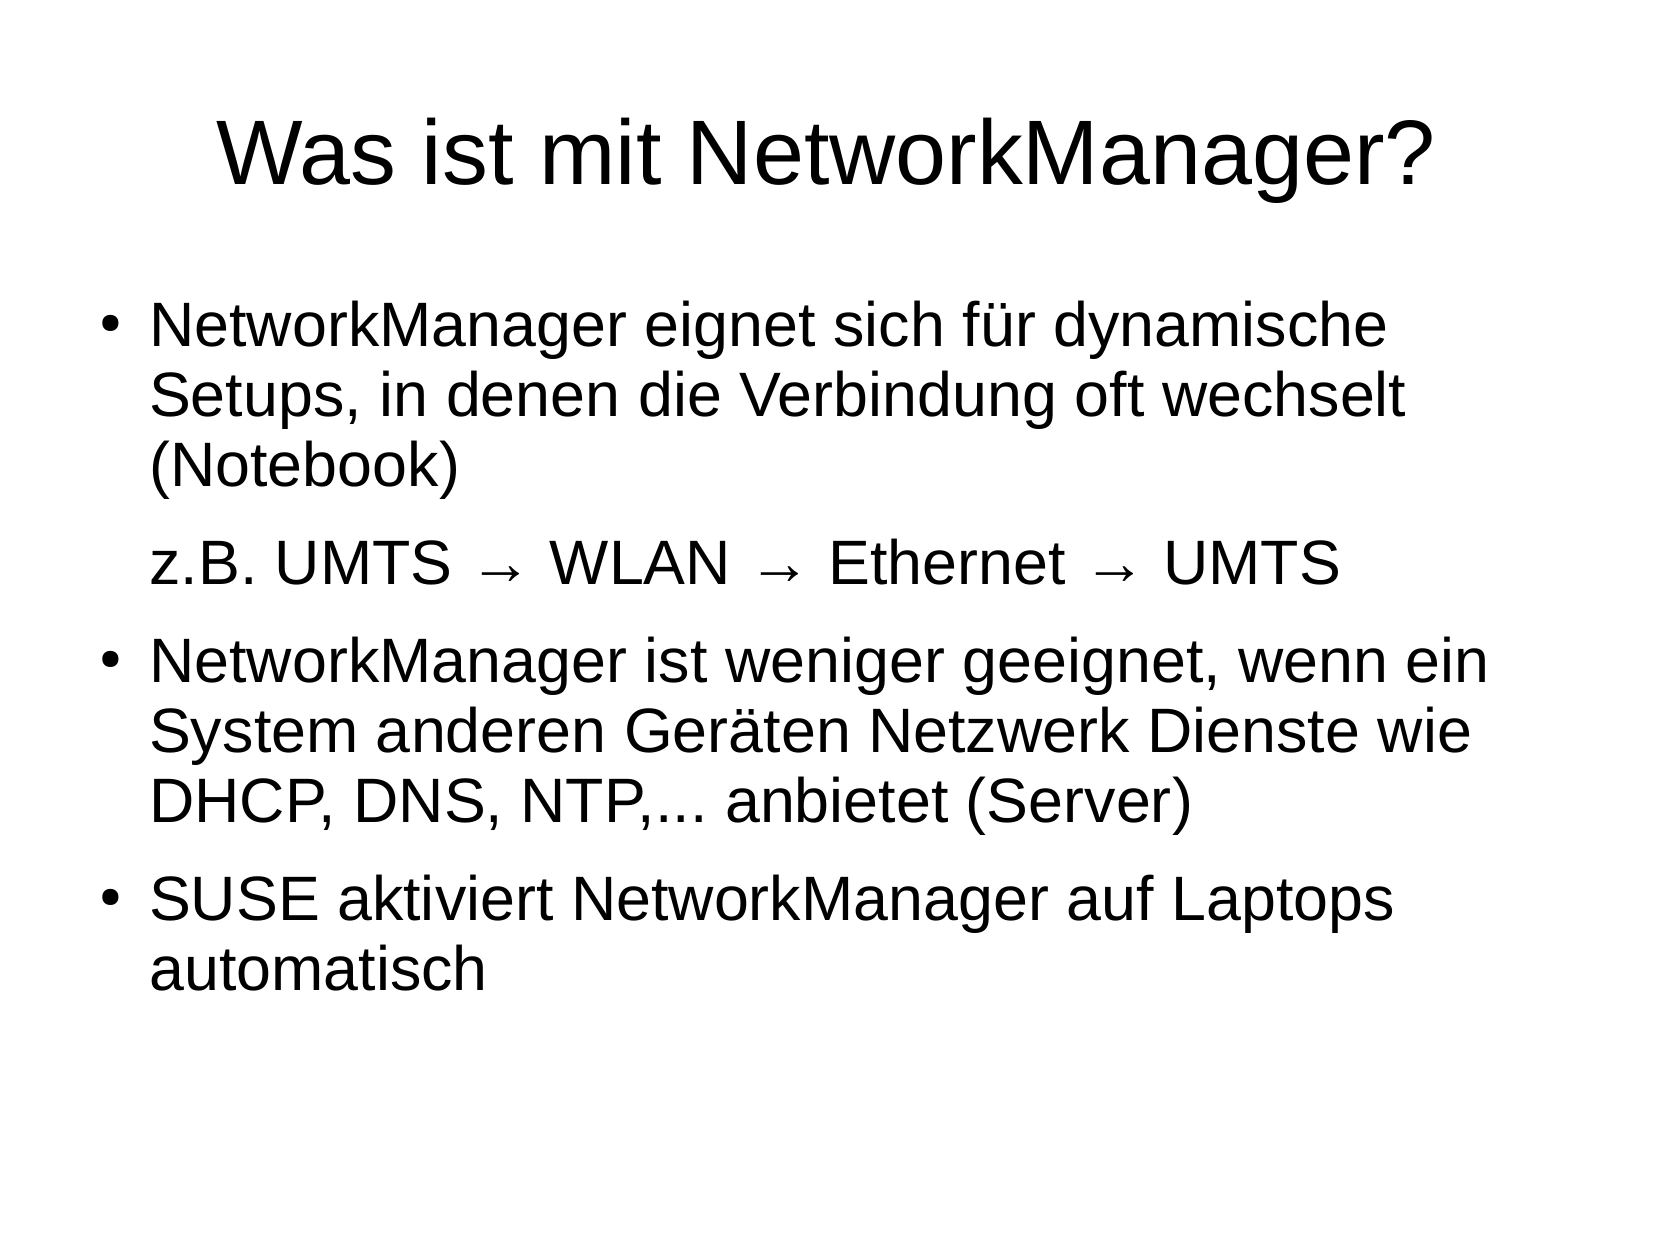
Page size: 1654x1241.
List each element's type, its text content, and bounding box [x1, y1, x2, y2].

list NetworkManager eignet sich für dynamische Setups, in denen die Verbindung oft wechselt (Notebook) z.B. UMTS → WLAN → Ethernet → UMTS NetworkManager ist weniger geeignet, wenn ein System anderen Geräten Netzwerk Dienste wie DHCP, DNS, NTP,... anbietet (Server) SUSE aktiviert NetworkManager auf Laptops automatisch [82, 290, 1571, 1010]
title Was ist mit NetworkManager? [82, 49, 1571, 257]
